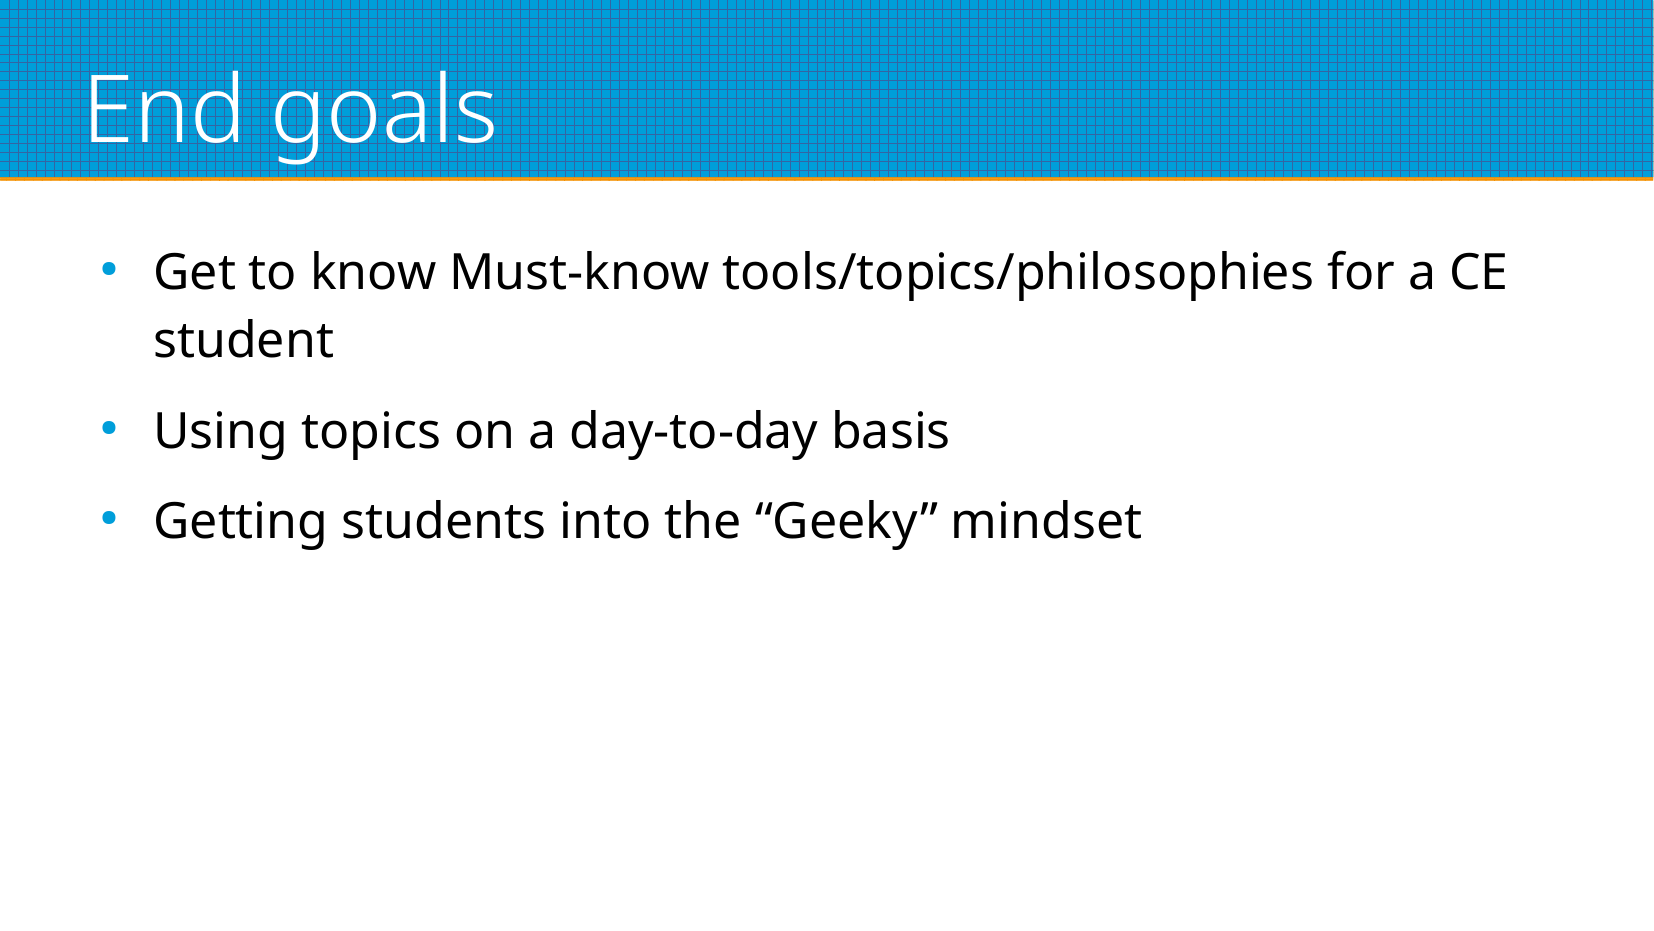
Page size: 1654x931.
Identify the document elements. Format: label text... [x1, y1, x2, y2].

list Get to know Must-know tools/topics/philosophies for a CE student Using topics on a day-to-day basis Getting students into the “Geeky” mindset [82, 236, 1563, 811]
title End goals [82, 14, 1571, 171]
